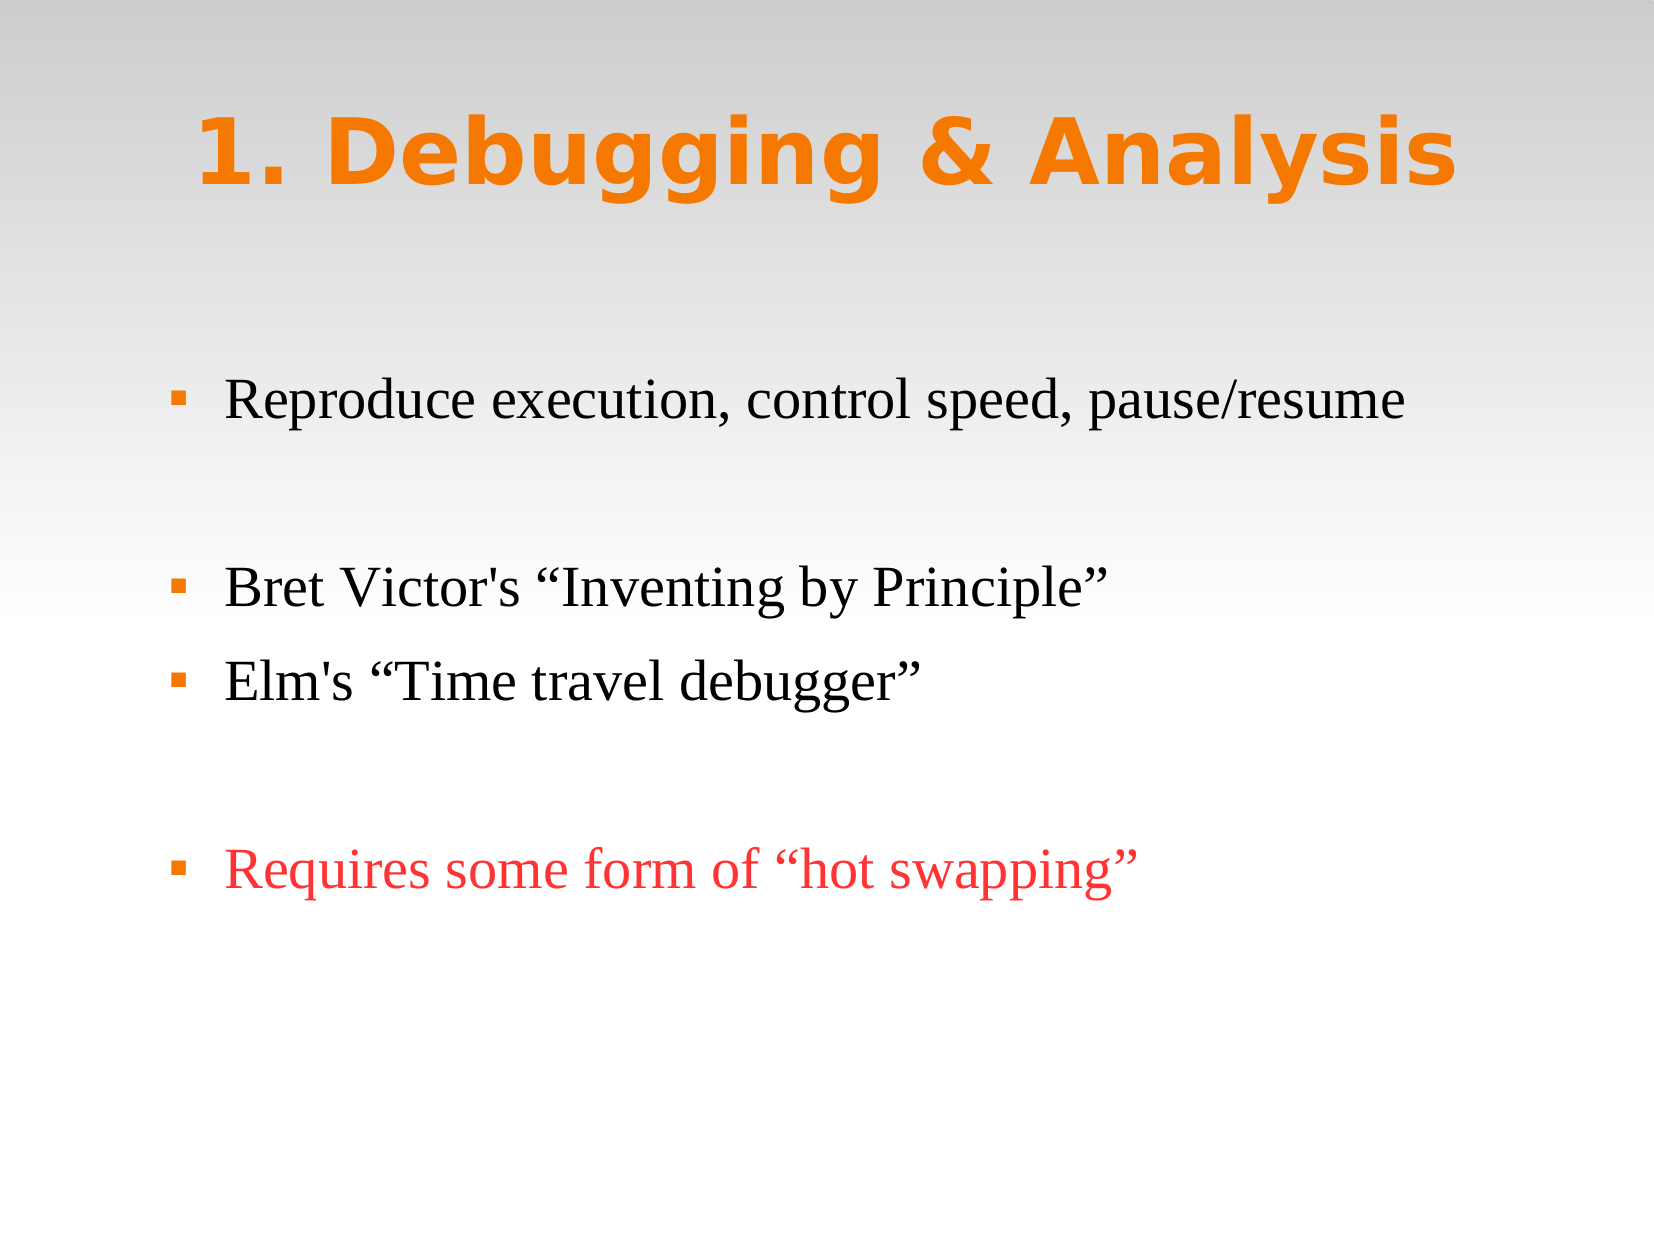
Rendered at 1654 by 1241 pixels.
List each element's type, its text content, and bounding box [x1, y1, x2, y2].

list Reproduce execution, control speed, pause/resume Bret Victor's “Inventing by Principle” Elm's “Time travel debugger” Requires some form of “hot swapping” [82, 272, 1576, 944]
title 1. Debugging & Analysis [82, 49, 1571, 257]
